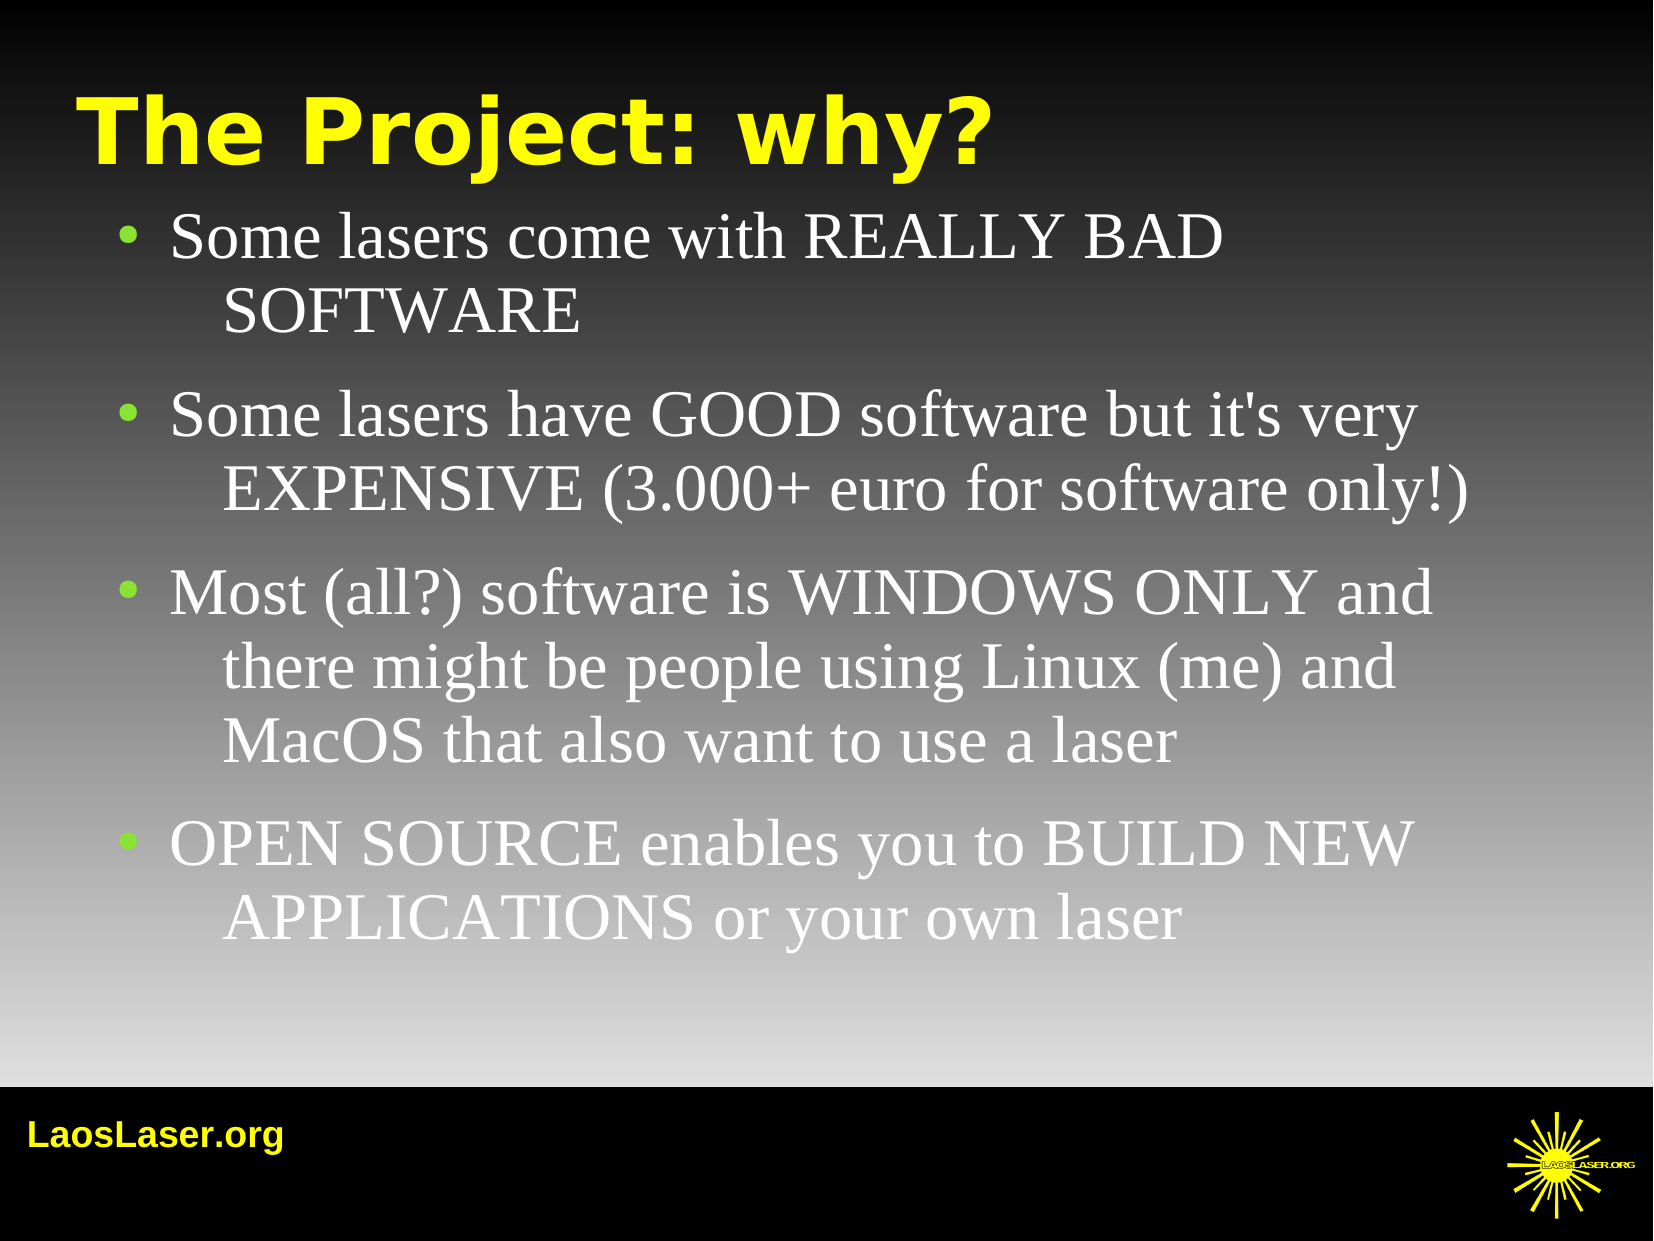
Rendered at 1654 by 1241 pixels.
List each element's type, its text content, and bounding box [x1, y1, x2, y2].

picture [1502, 1108, 1640, 1225]
title The Project: why? [76, 29, 1565, 237]
list Some lasers come with REALLY BAD SOFTWARE Some lasers have GOOD software but it's very EXPENSIVE (3.000+ euro for software only!) Most (all?) software is WINDOWS ONLY and there might be people using Linux (me) and MacOS that also want to use a laser OPEN SOURCE enables you to BUILD NEW APPLICATIONS or your own laser [80, 199, 1569, 1126]
